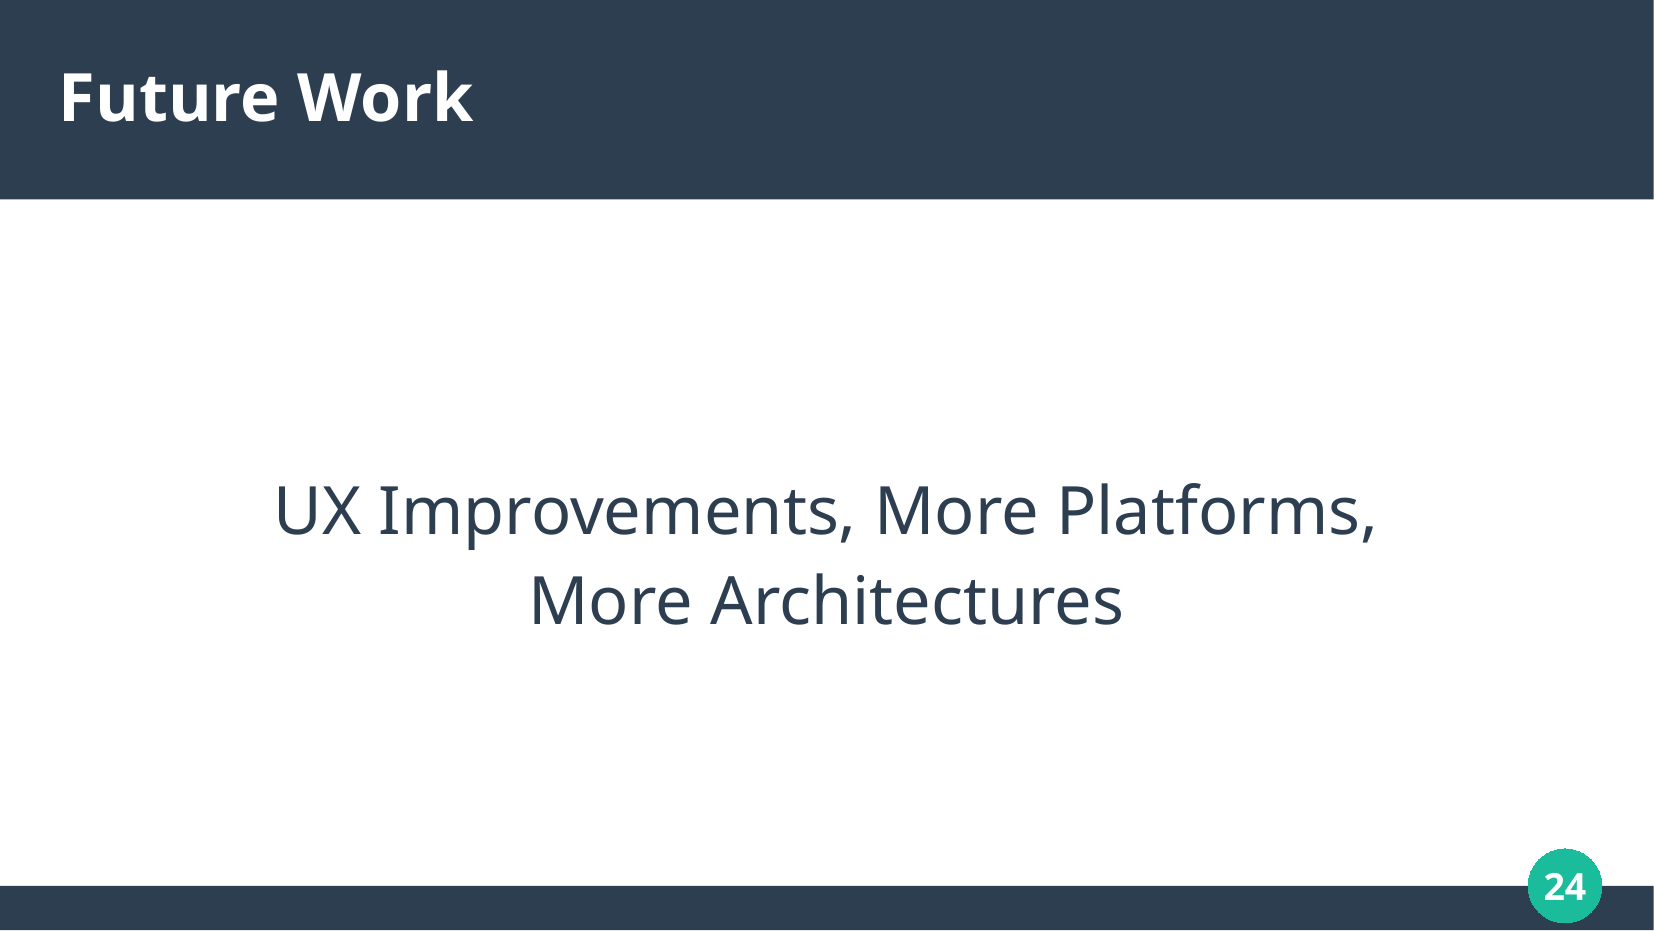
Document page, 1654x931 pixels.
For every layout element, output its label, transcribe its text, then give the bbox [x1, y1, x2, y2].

title Future Work [59, 37, 1595, 155]
subtitle UX Improvements, More Platforms, More Architectures [59, 243, 1595, 864]
